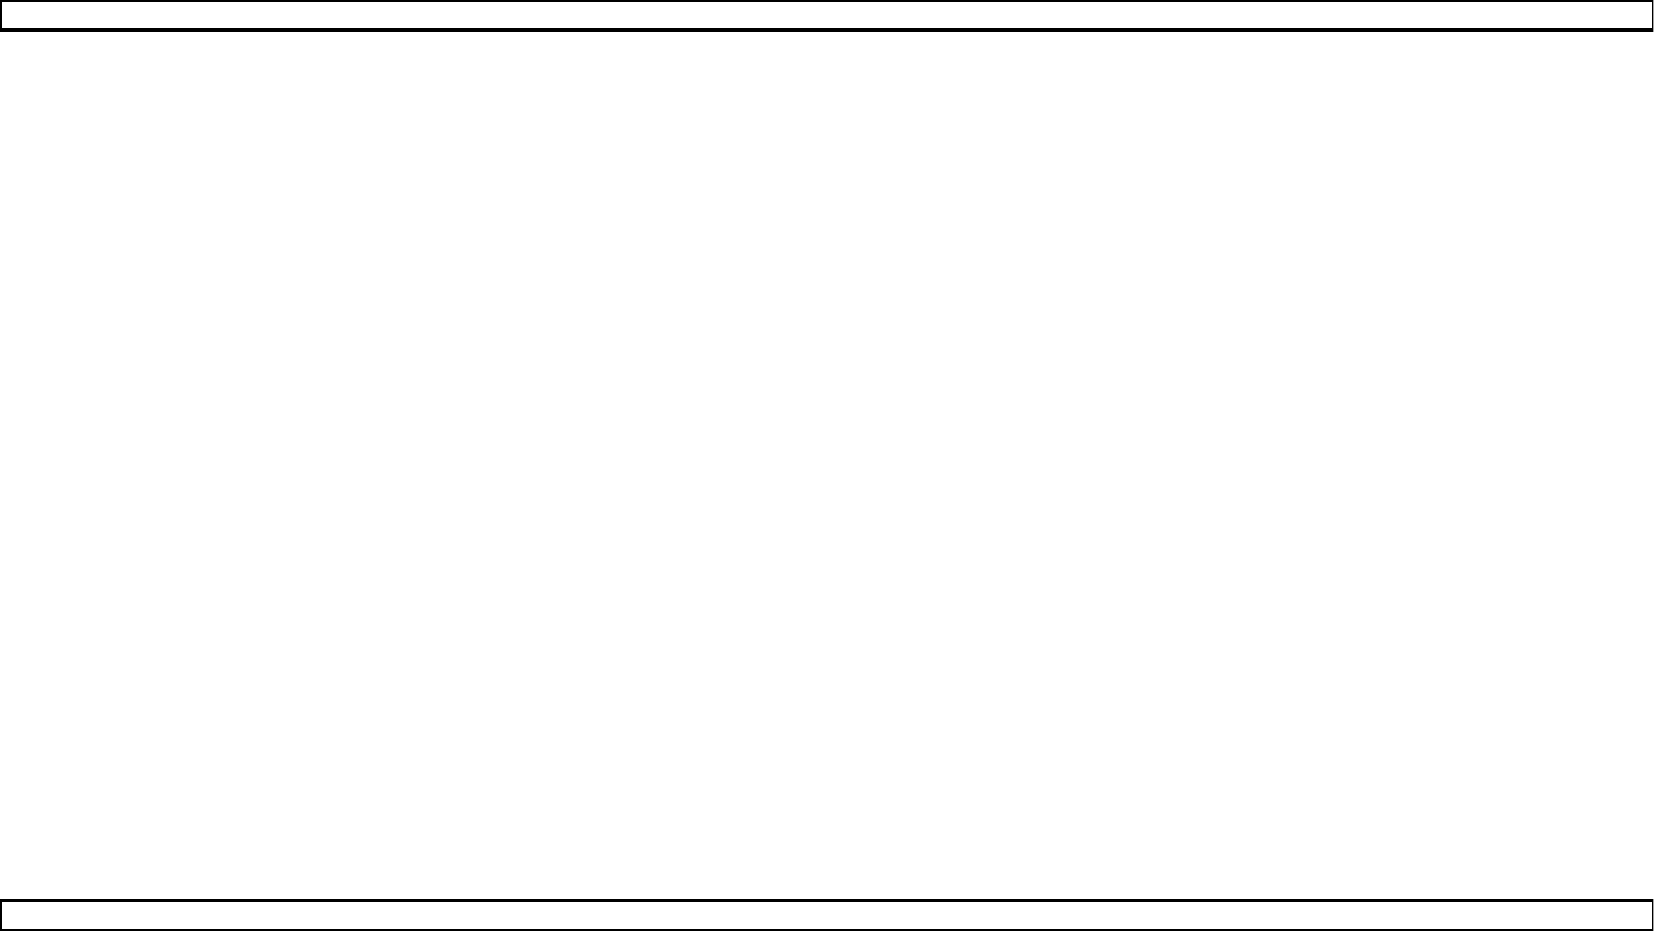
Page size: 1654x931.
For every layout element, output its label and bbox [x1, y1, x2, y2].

text_box [0, 900, 1654, 931]
text_box [0, 0, 1654, 31]
